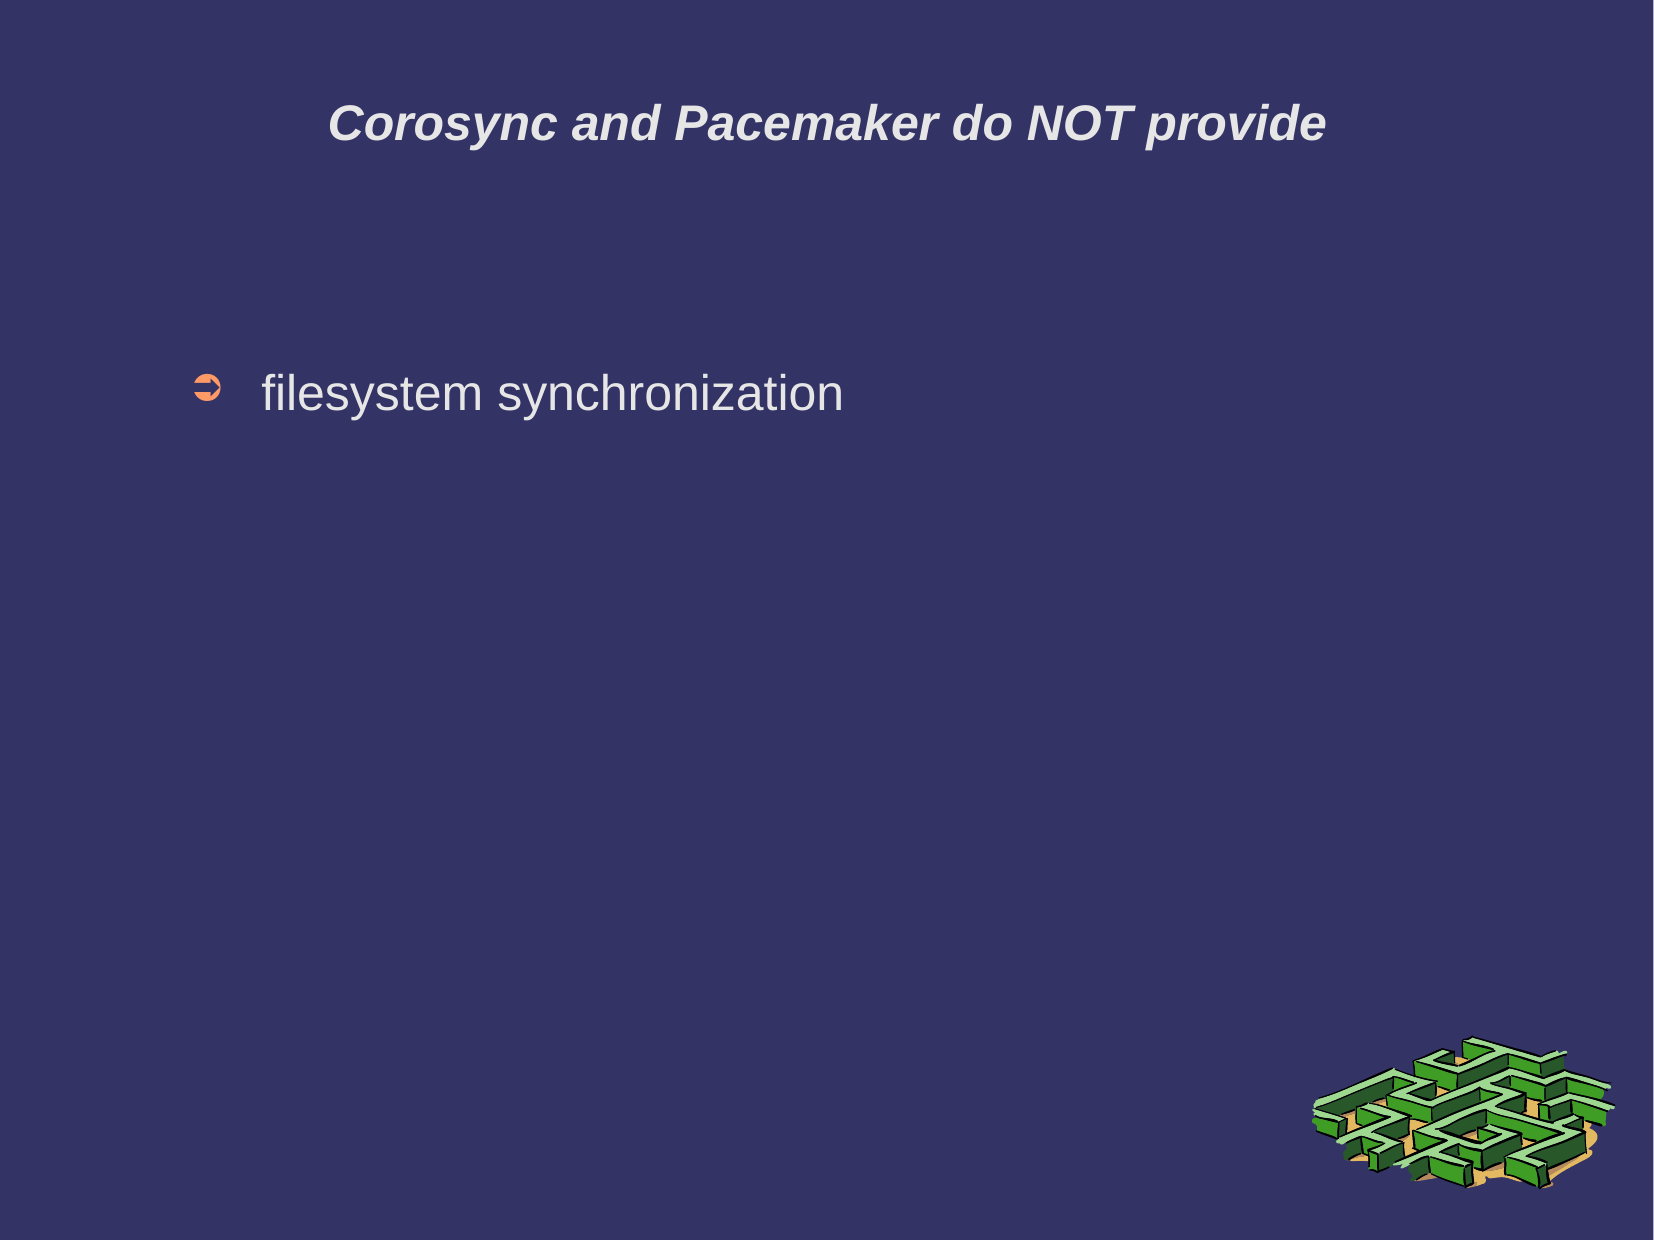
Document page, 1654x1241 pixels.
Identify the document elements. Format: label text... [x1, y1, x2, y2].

list filesystem synchronization [178, 364, 1570, 1085]
title Corosync and Pacemaker do NOT provide [121, 19, 1534, 227]
